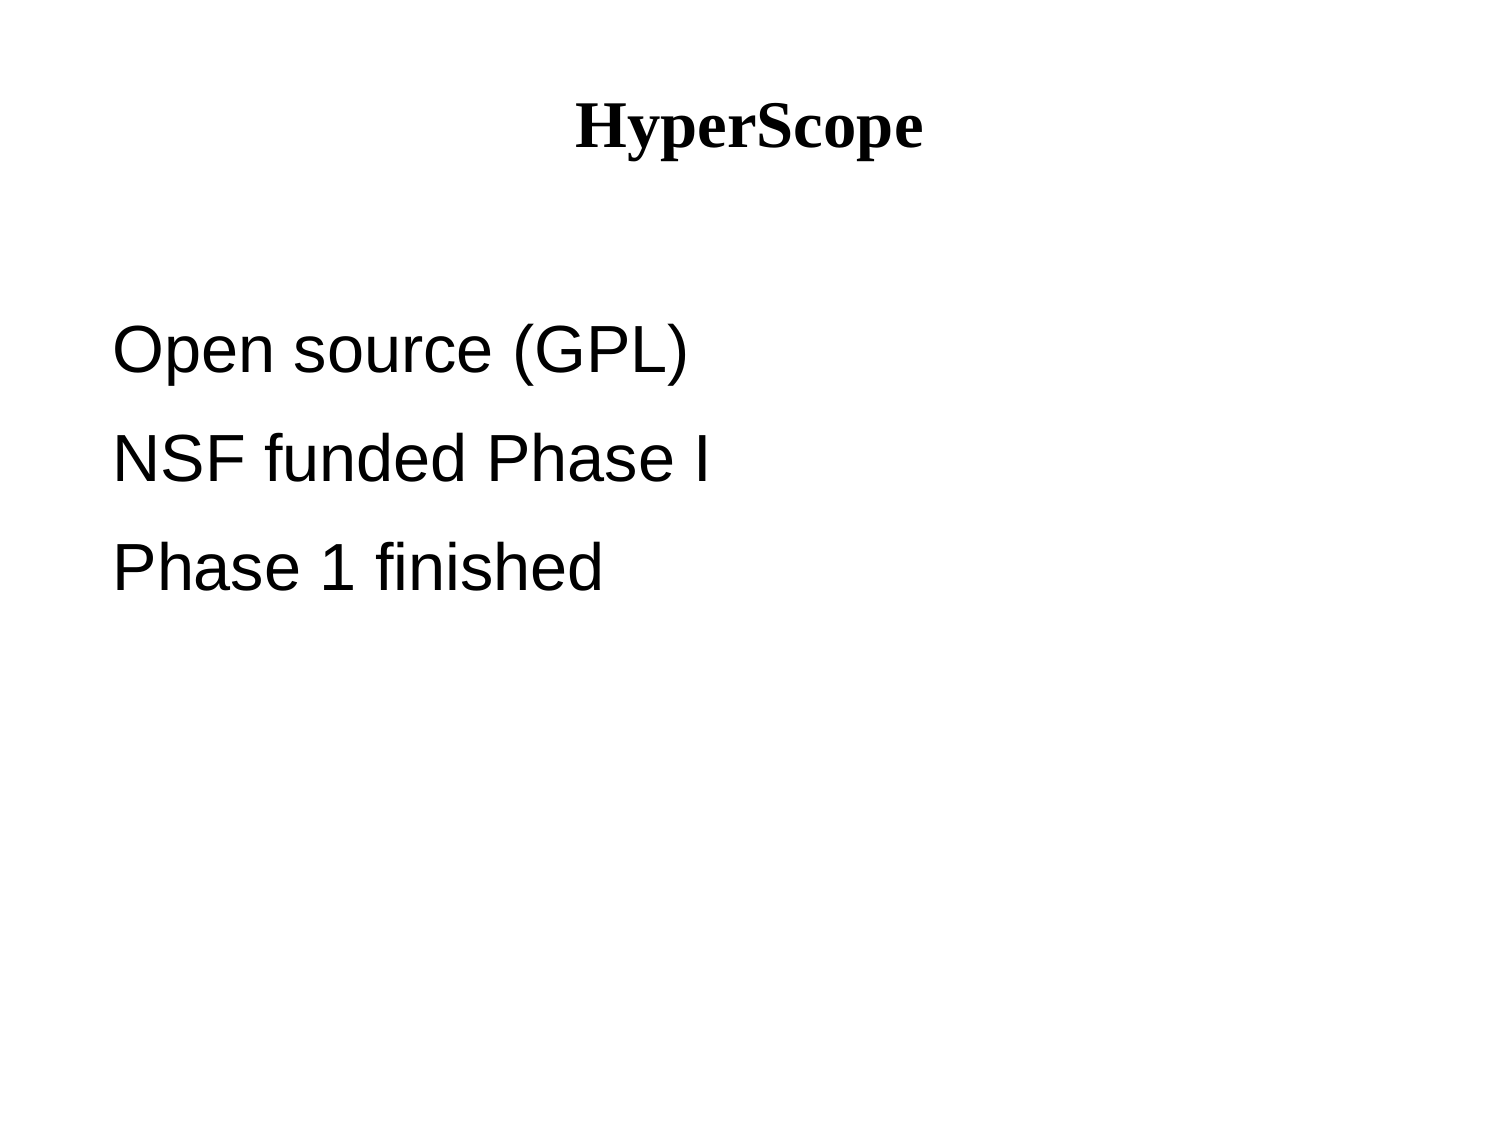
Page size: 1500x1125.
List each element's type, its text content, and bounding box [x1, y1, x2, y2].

list Open source (GPL) NSF funded Phase I Phase 1 finished [112, 324, 1387, 1055]
title HyperScope [112, 35, 1387, 223]
